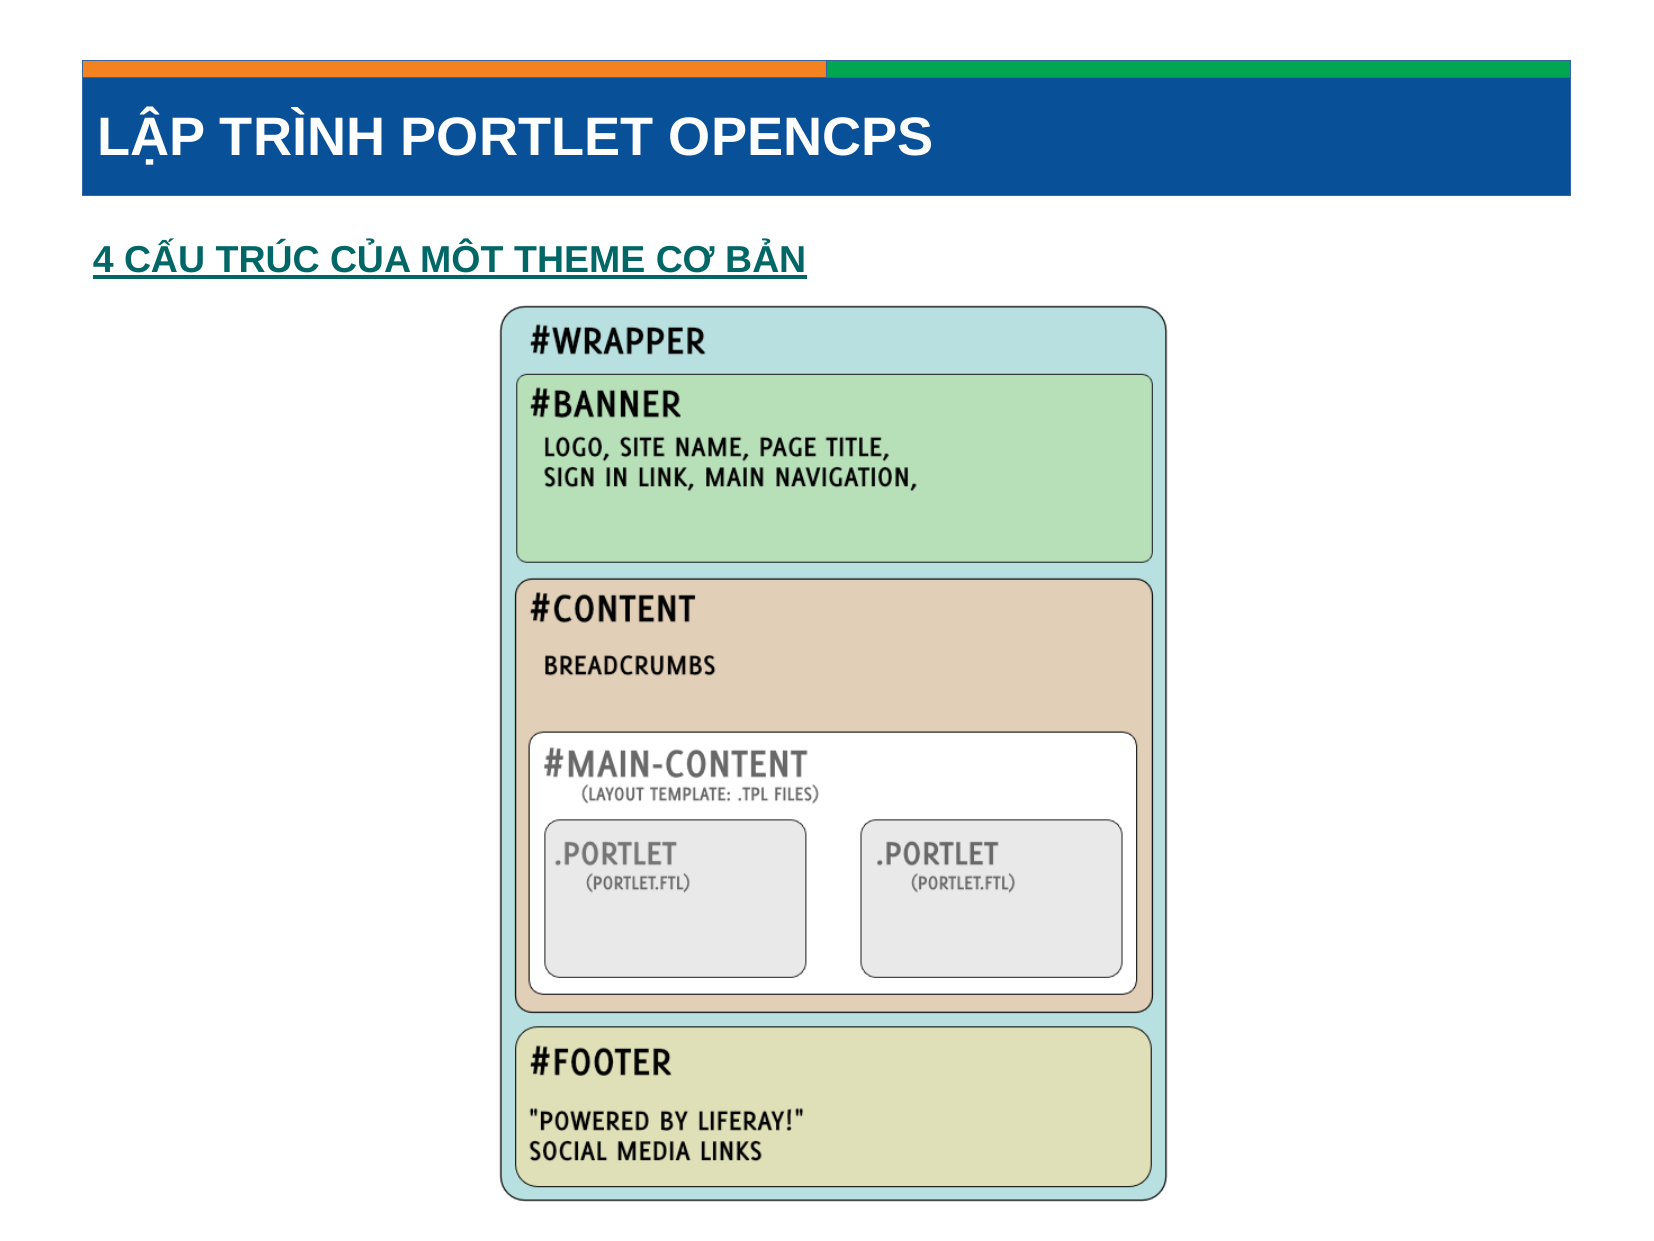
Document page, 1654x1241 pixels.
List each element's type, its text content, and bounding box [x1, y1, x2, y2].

text_box 4 CẤU TRÚC CỦA MỘT THEME CƠ BẢN [78, 230, 1576, 297]
picture [496, 303, 1171, 1203]
text_box [82, 60, 1571, 78]
text_box LẬP TRÌNH PORTLET OPENCPS [82, 78, 1571, 196]
